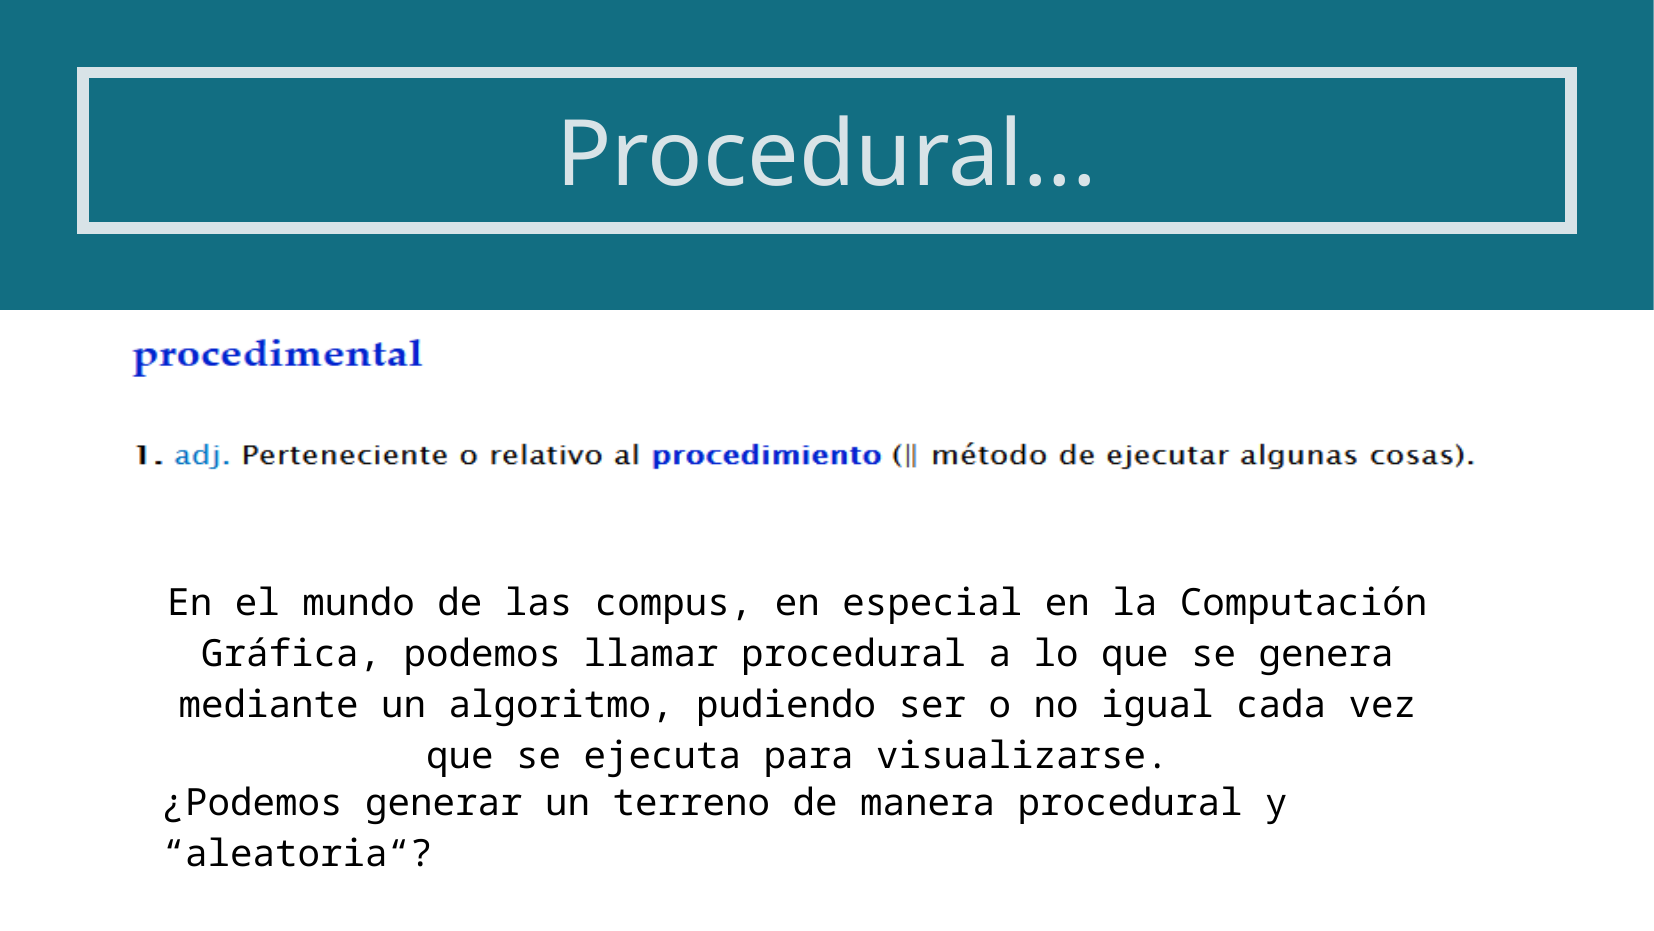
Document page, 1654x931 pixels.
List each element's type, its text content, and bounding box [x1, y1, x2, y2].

text_box ¿Podemos generar un terreno de manera procedural y “aleatoria“? [147, 767, 1506, 821]
title Procedural... [82, 72, 1571, 228]
picture [0, 0, 1654, 931]
text_box En el mundo de las compus, en especial en la Computación Gráfica, podemos llamar procedural a lo que se genera mediante un algoritmo, pudiendo ser o no igual cada vez que se ejecuta para visualizarse. [147, 567, 1447, 733]
